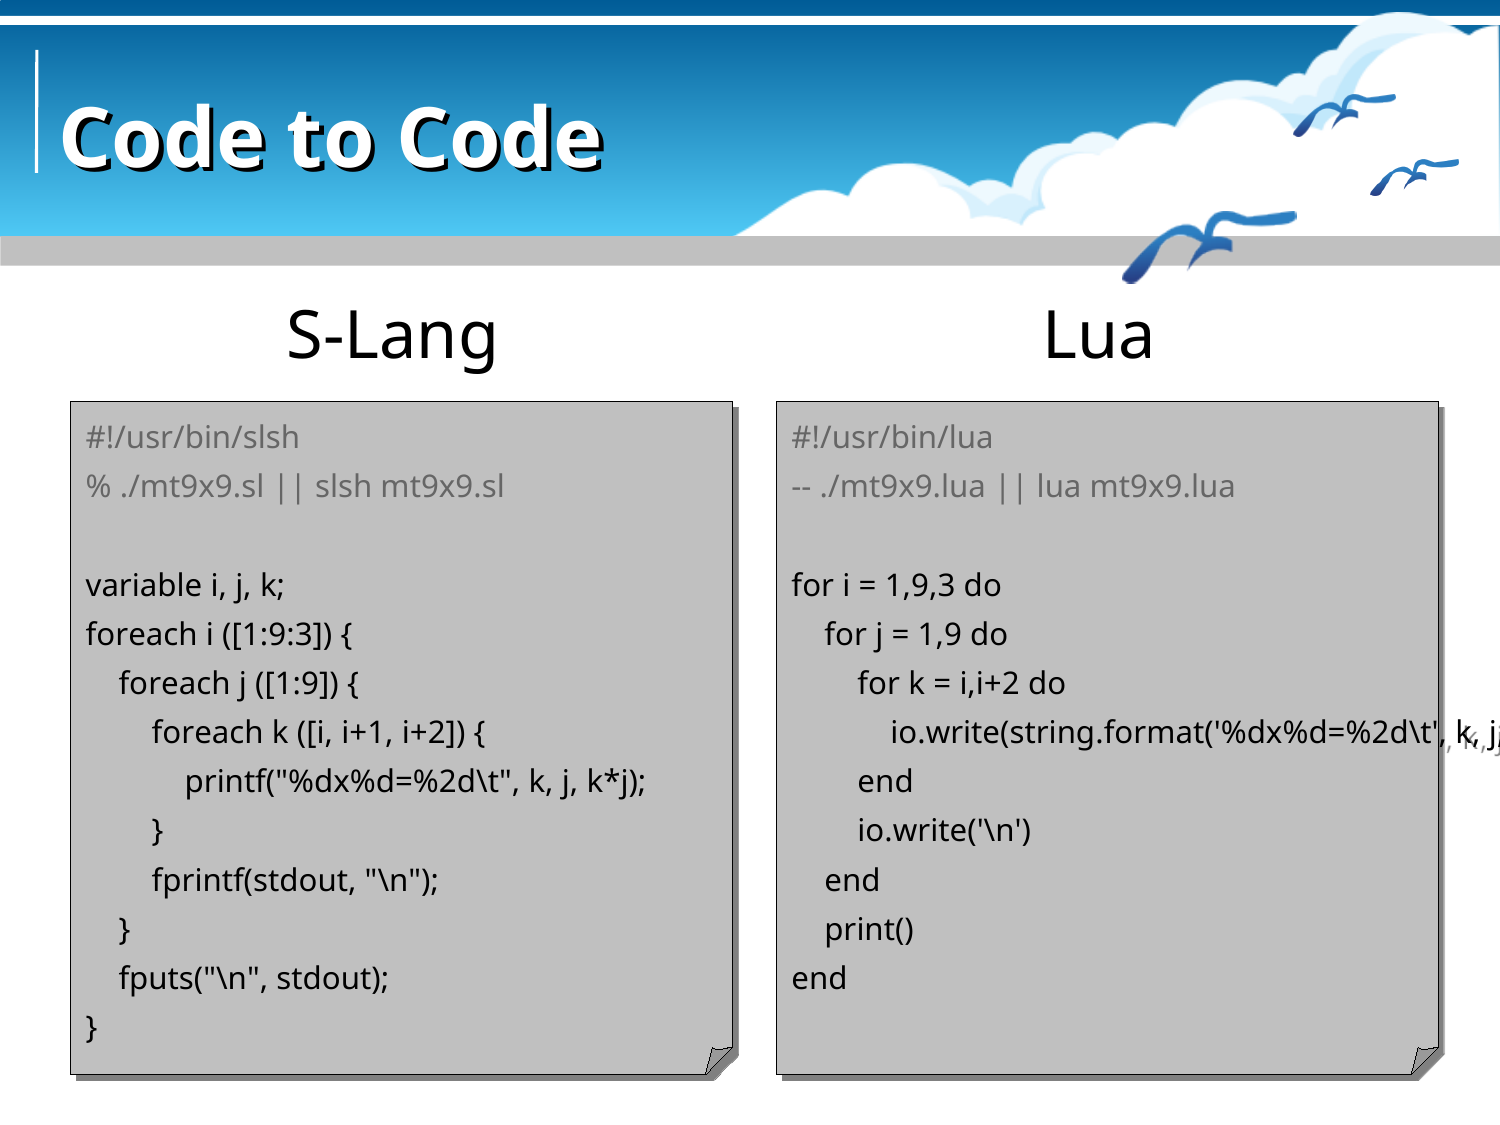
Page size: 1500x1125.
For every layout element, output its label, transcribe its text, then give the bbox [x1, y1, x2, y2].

picture [730, 12, 1500, 284]
text_box S-Lang [271, 283, 550, 388]
text_box #!/usr/bin/lua -- ./mt9x9.lua || lua mt9x9.lua for i = 1,9,3 do for j = 1,9 do for k = i,i+2 do io.write(string.format('%dx%d=%2d\t', k, j, k*j)) end io.write('\n') end print() end [776, 401, 1439, 1075]
text_box Lua [1027, 283, 1229, 388]
title Code to Code [59, 86, 1465, 186]
text_box #!/usr/bin/slsh % ./mt9x9.sl || slsh mt9x9.sl variable i, j, k; foreach i ([1:9:3]) { foreach j ([1:9]) { foreach k ([i, i+1, i+2]) { printf("%dx%d=%2d\t", k, j, k*j); } fprintf(stdout, "\n"); } fputs("\n", stdout); } [70, 401, 733, 1075]
